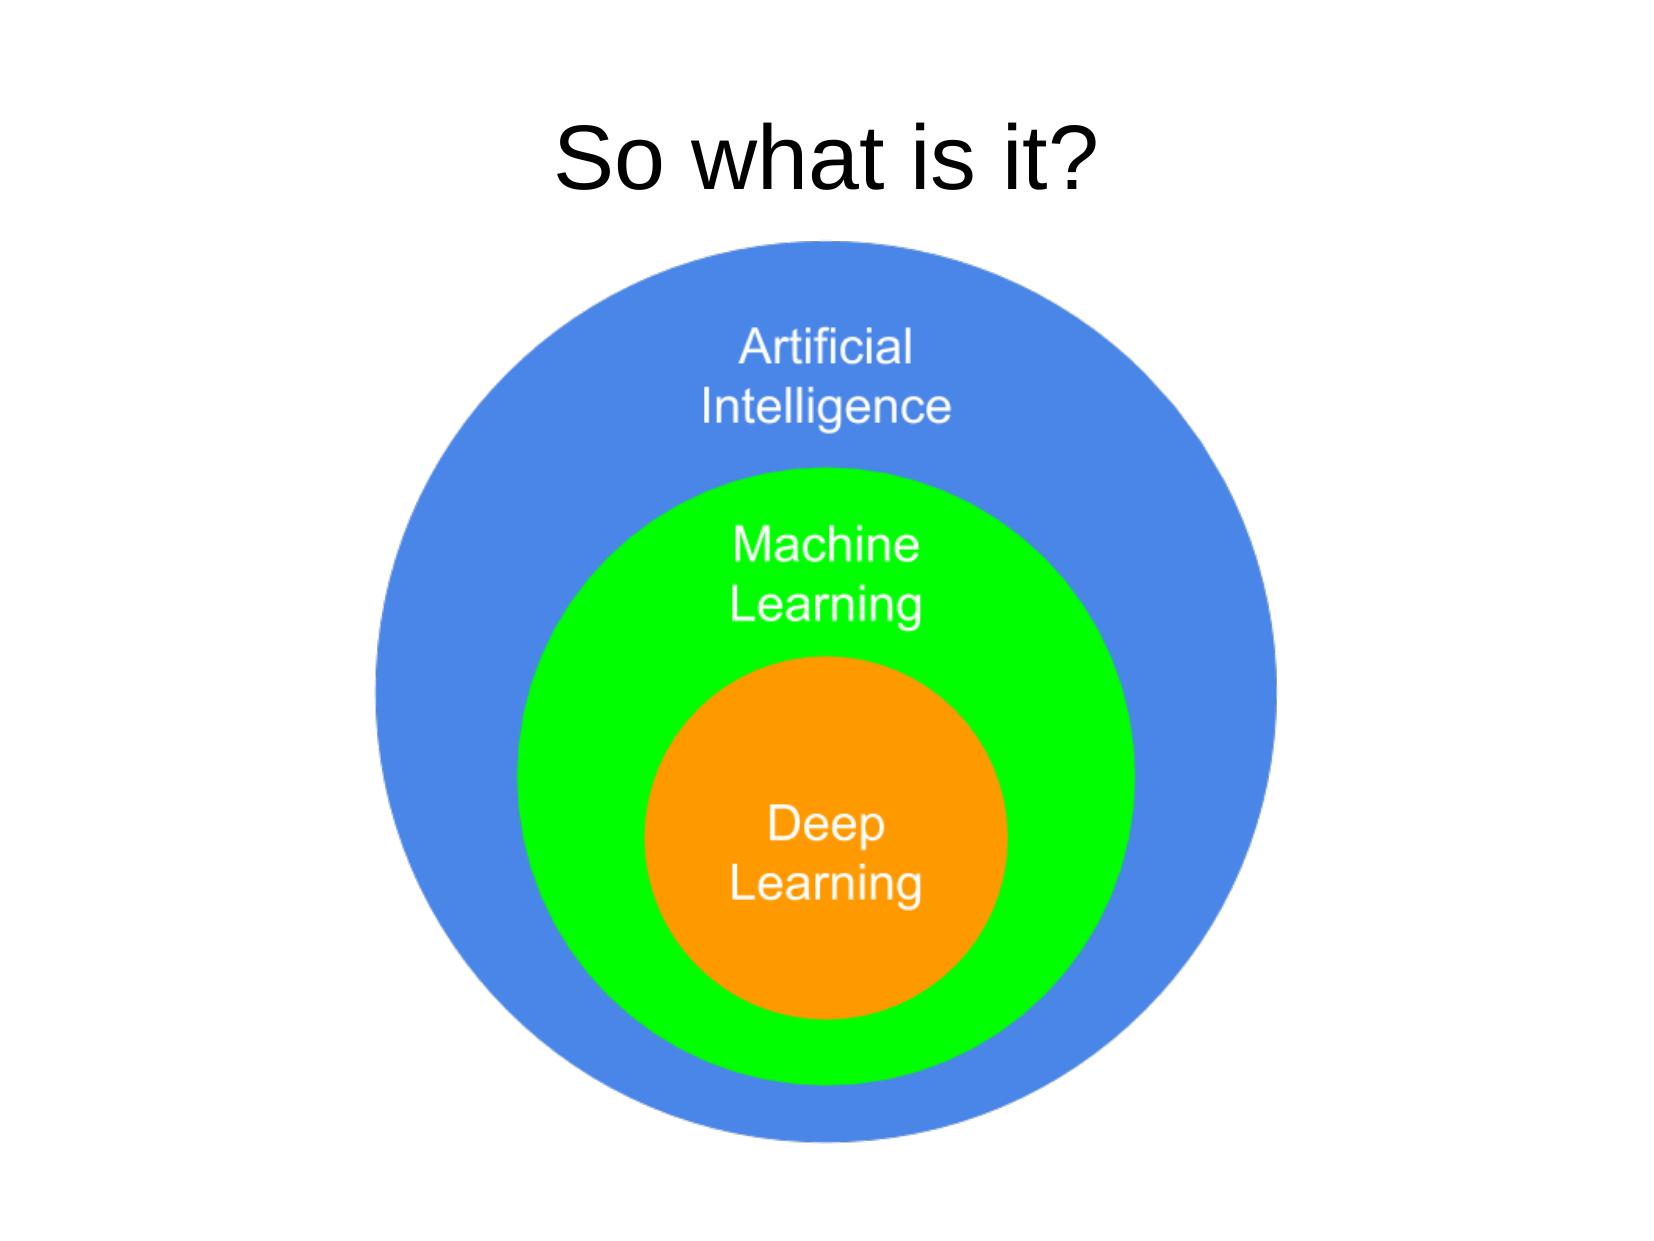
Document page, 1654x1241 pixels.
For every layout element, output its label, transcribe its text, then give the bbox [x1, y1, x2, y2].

title So what is it? [82, 49, 1571, 129]
picture [76, 129, 1577, 1241]
